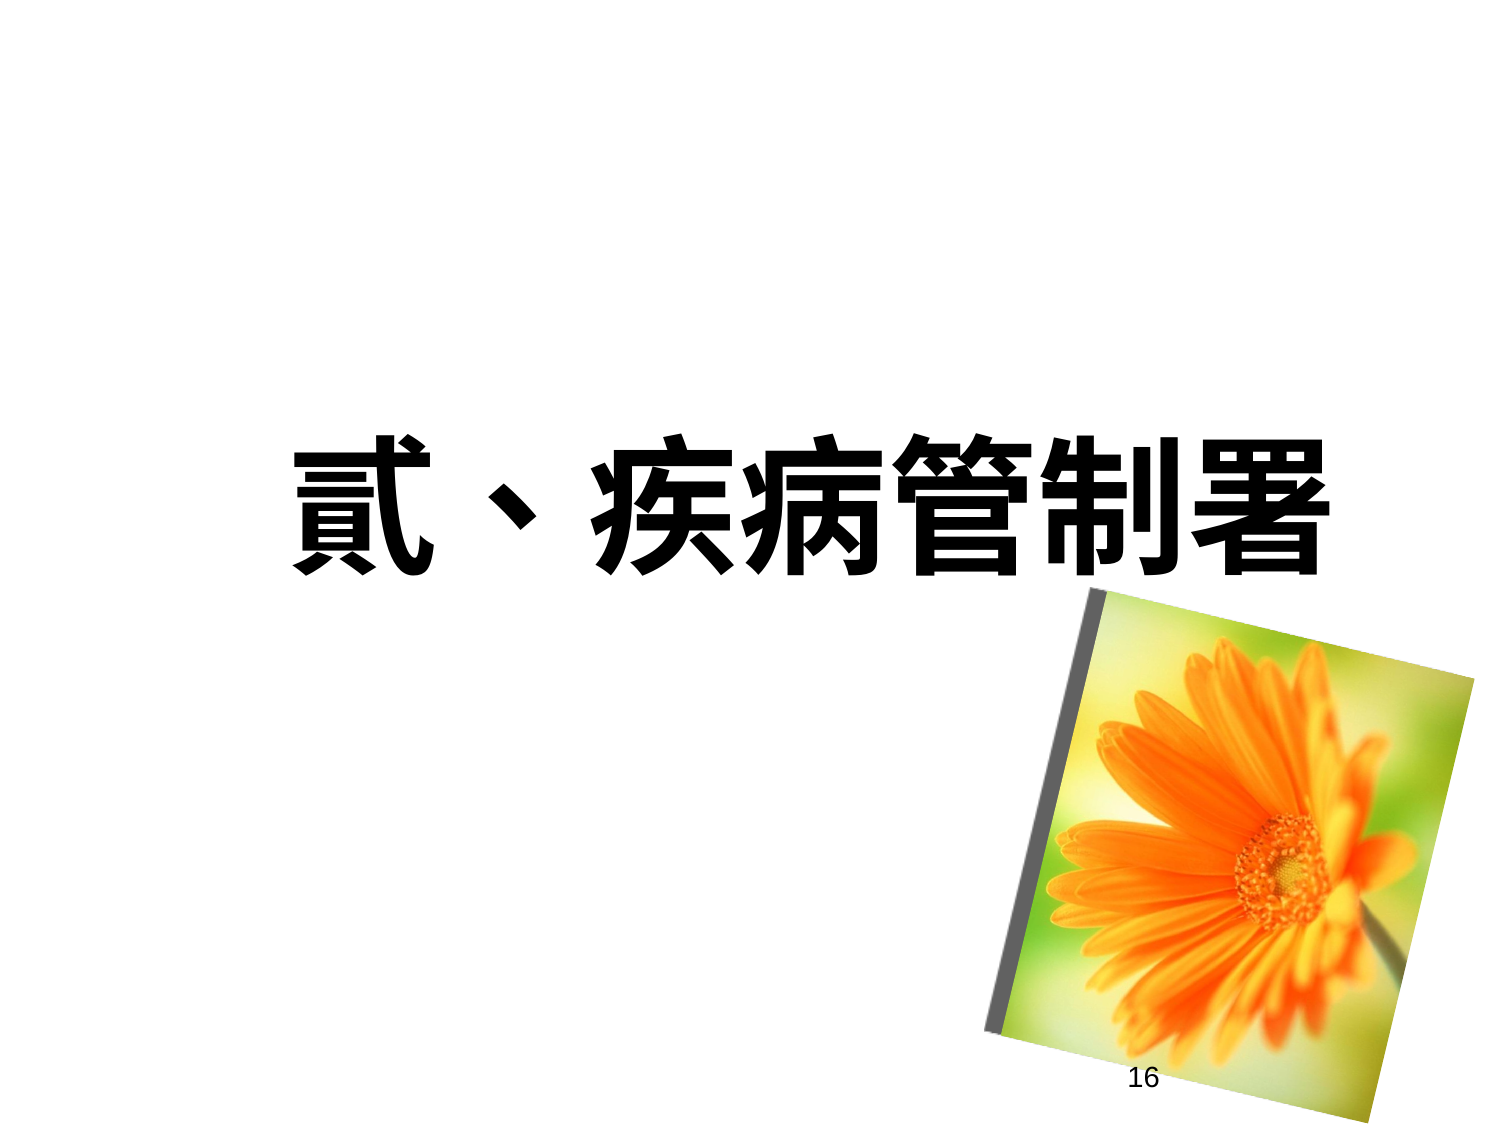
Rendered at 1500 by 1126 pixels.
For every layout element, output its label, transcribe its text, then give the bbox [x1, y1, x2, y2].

picture [1000, 593, 1475, 1063]
text_box 16 [1112, 1050, 1426, 1126]
text_box 貳、疾病管制署 [118, 405, 1500, 593]
